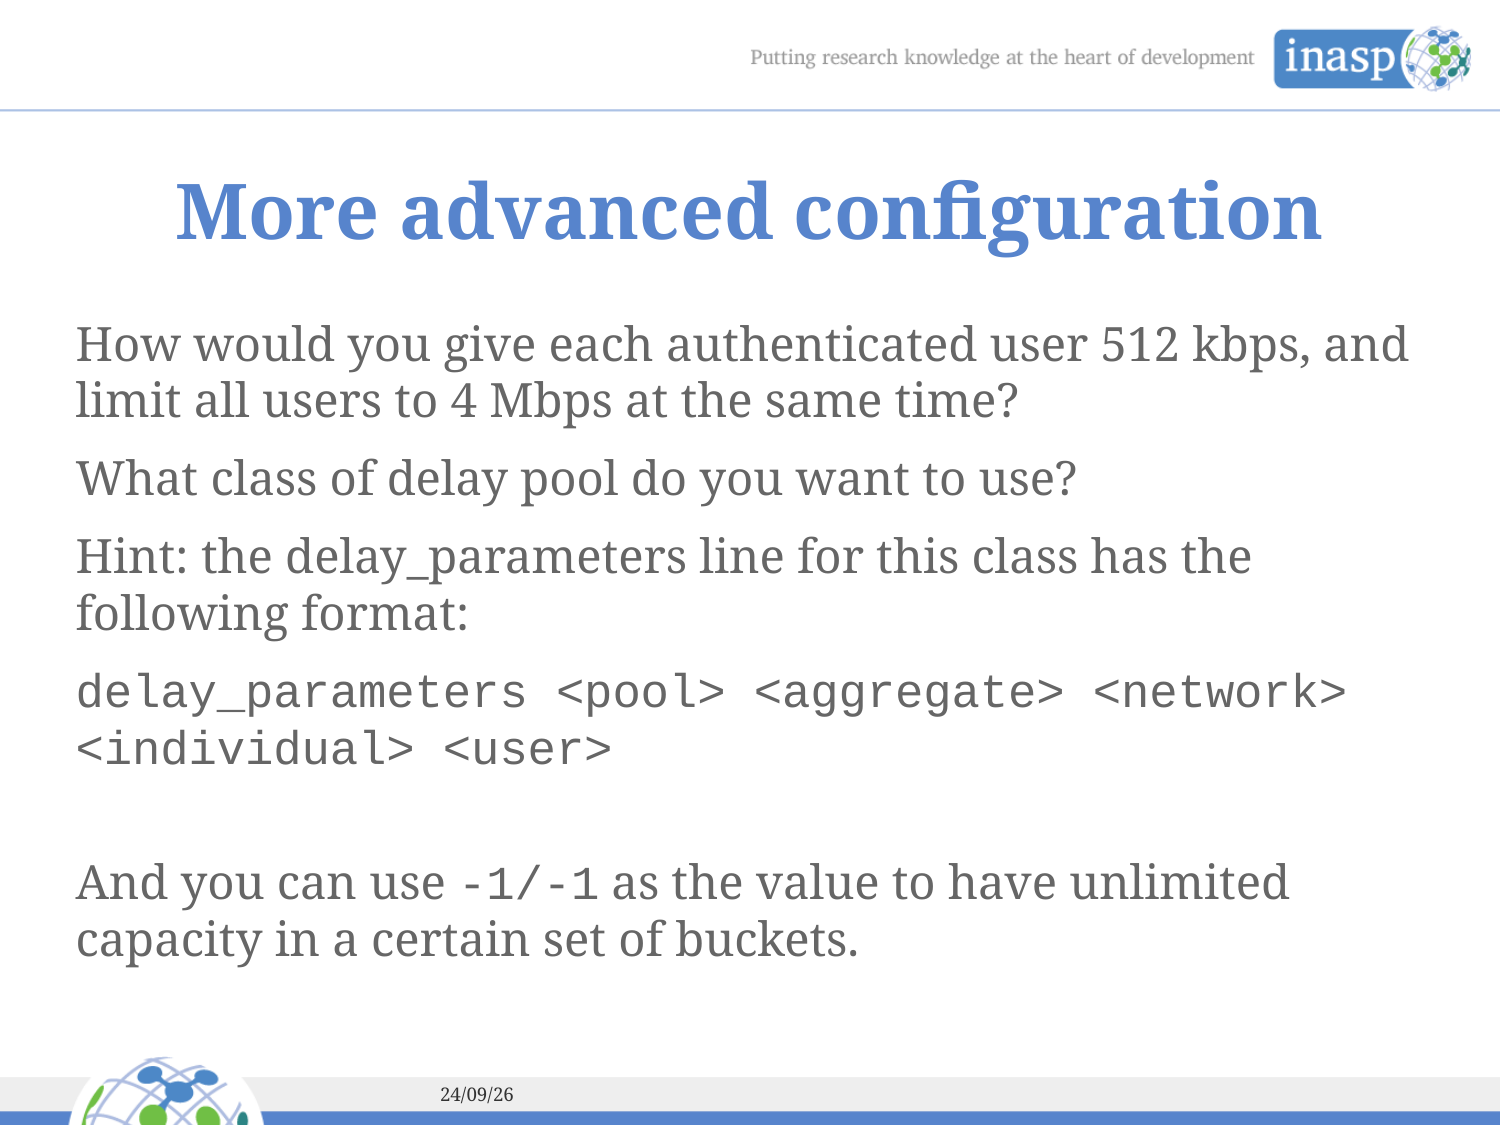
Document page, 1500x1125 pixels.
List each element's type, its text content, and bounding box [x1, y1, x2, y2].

title More advanced configuration [75, 129, 1426, 313]
picture [0, 0, 1500, 1125]
list How would you give each authenticated user 512 kbps, and limit all users to 4 Mbps at the same time? What class of delay pool do you want to use? Hint: the delay_parameters line for this class has the following format: delay_parameters <pool> <aggregate> <network> <individual> <user> And you can use -1/-1 as the value to have unlimited capacity in a certain set of buckets. [75, 313, 1426, 967]
